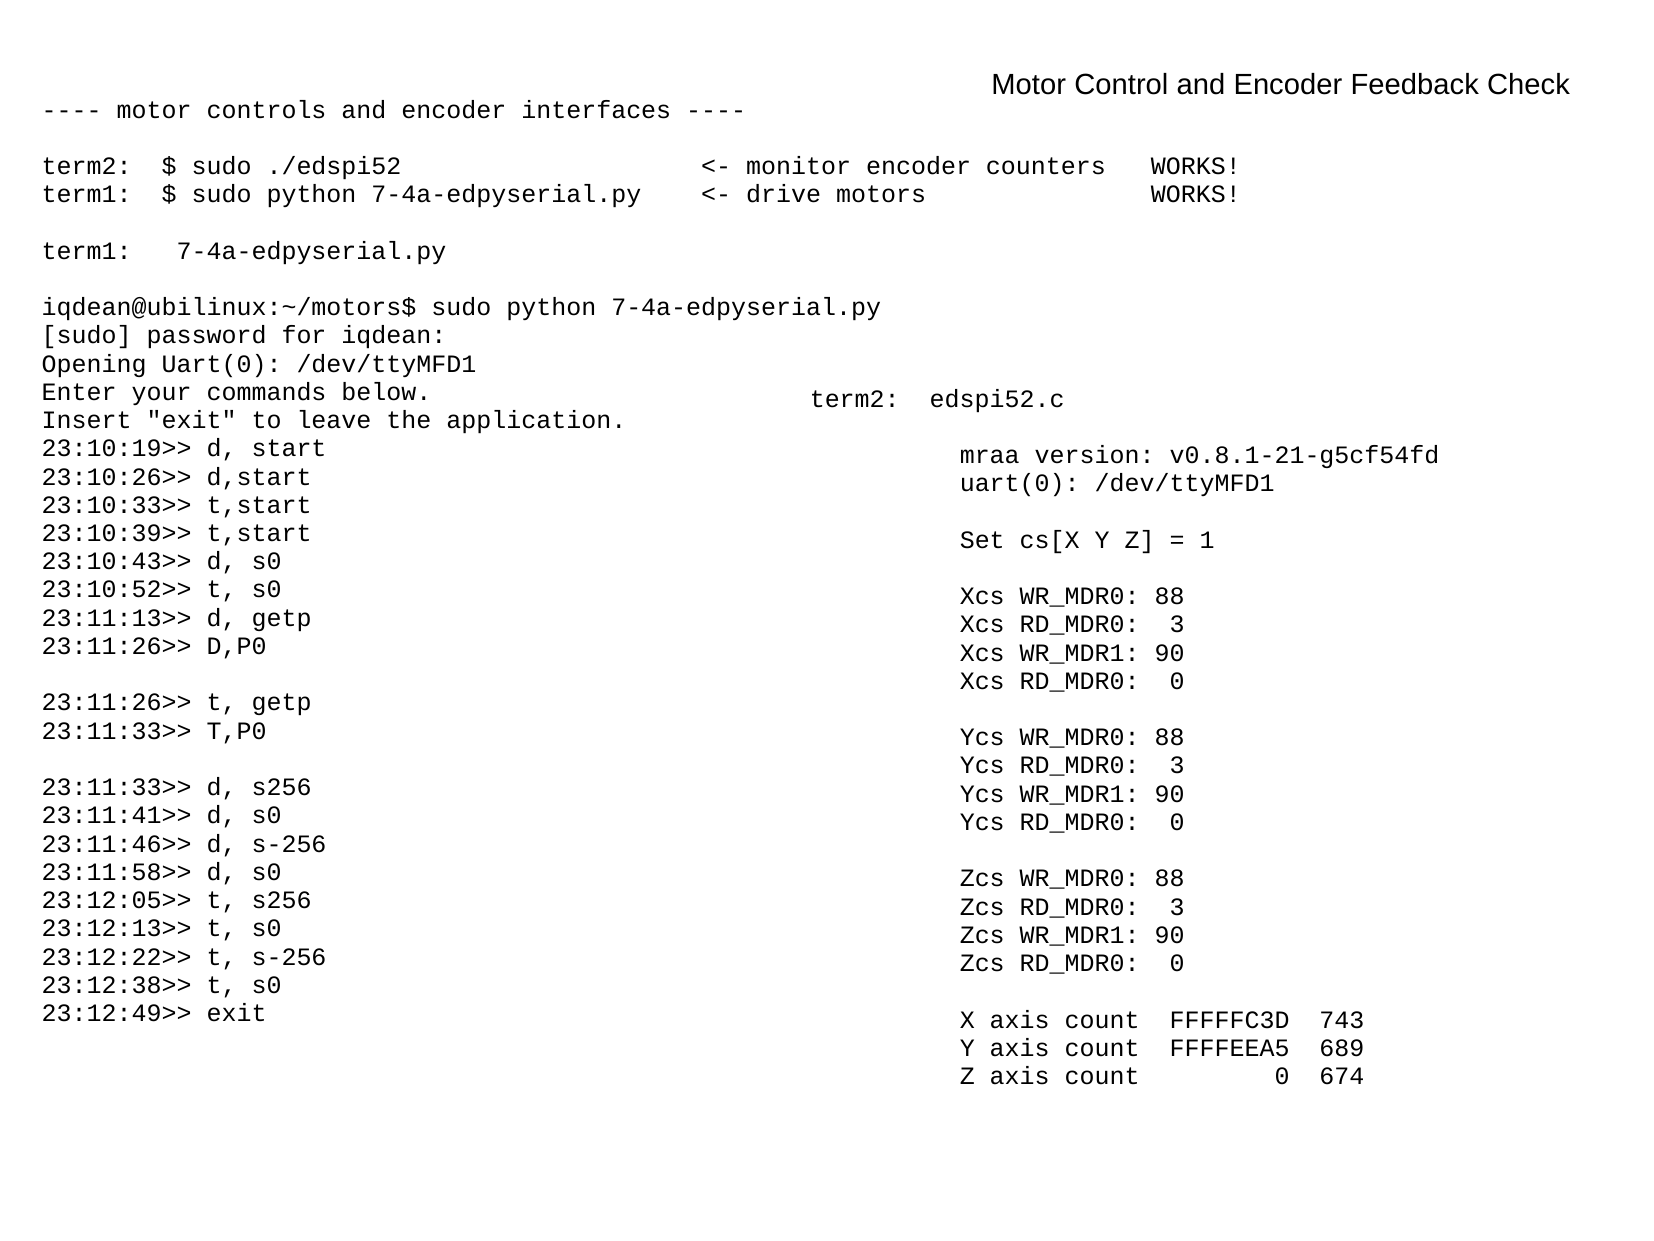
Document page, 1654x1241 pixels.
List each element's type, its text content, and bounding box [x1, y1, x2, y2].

title Motor Control and Encoder Feedback Check [960, 49, 1571, 121]
text_box term2: edspi52.c mraa version: v0.8.1-21-g5cf54fd uart(0): /dev/ttyMFD1 Set cs[X Y Z] = 1 Xcs WR_MDR0: 88 Xcs RD_MDR0: 3 Xcs WR_MDR1: 90 Xcs RD_MDR0: 0 Ycs WR_MDR0: 88 Ycs RD_MDR0: 3 Ycs WR_MDR1: 90 Ycs RD_MDR0: 0 Zcs WR_MDR0: 88 Zcs RD_MDR0: 3 Zcs WR_MDR1: 90 Zcs RD_MDR0: 0 X axis count FFFFFC3D 743 Y axis count FFFFEEA5 689 Z axis count 0 674 [795, 350, 1638, 1171]
text_box ---- motor controls and encoder interfaces ---- term2: $ sudo ./edspi52 <- monitor encoder counters WORKS! term1: $ sudo python 7-4a-edpyserial.py <- drive motors WORKS! term1: 7-4a-edpyserial.py iqdean@ubilinux:~/motors$ sudo python 7-4a-edpyserial.py [sudo] password for iqdean: Opening Uart(0): /dev/ttyMFD1 Enter your commands below. Insert "exit" to leave the application. 23:10:19>> d, start 23:10:26>> d,start 23:10:33>> t,start 23:10:39>> t,start 23:10:43>> d, s0 23:10:52>> t, s0 23:11:13>> d, getp 23:11:26>> D,P0 23:11:26>> t, getp 23:11:33>> T,P0 23:11:33>> d, s256 23:11:41>> d, s0 23:11:46>> d, s-256 23:11:58>> d, s0 23:12:05>> t, s256 23:12:13>> t, s0 23:12:22>> t, s-256 23:12:38>> t, s0 23:12:49>> exit [26, 90, 1381, 1083]
